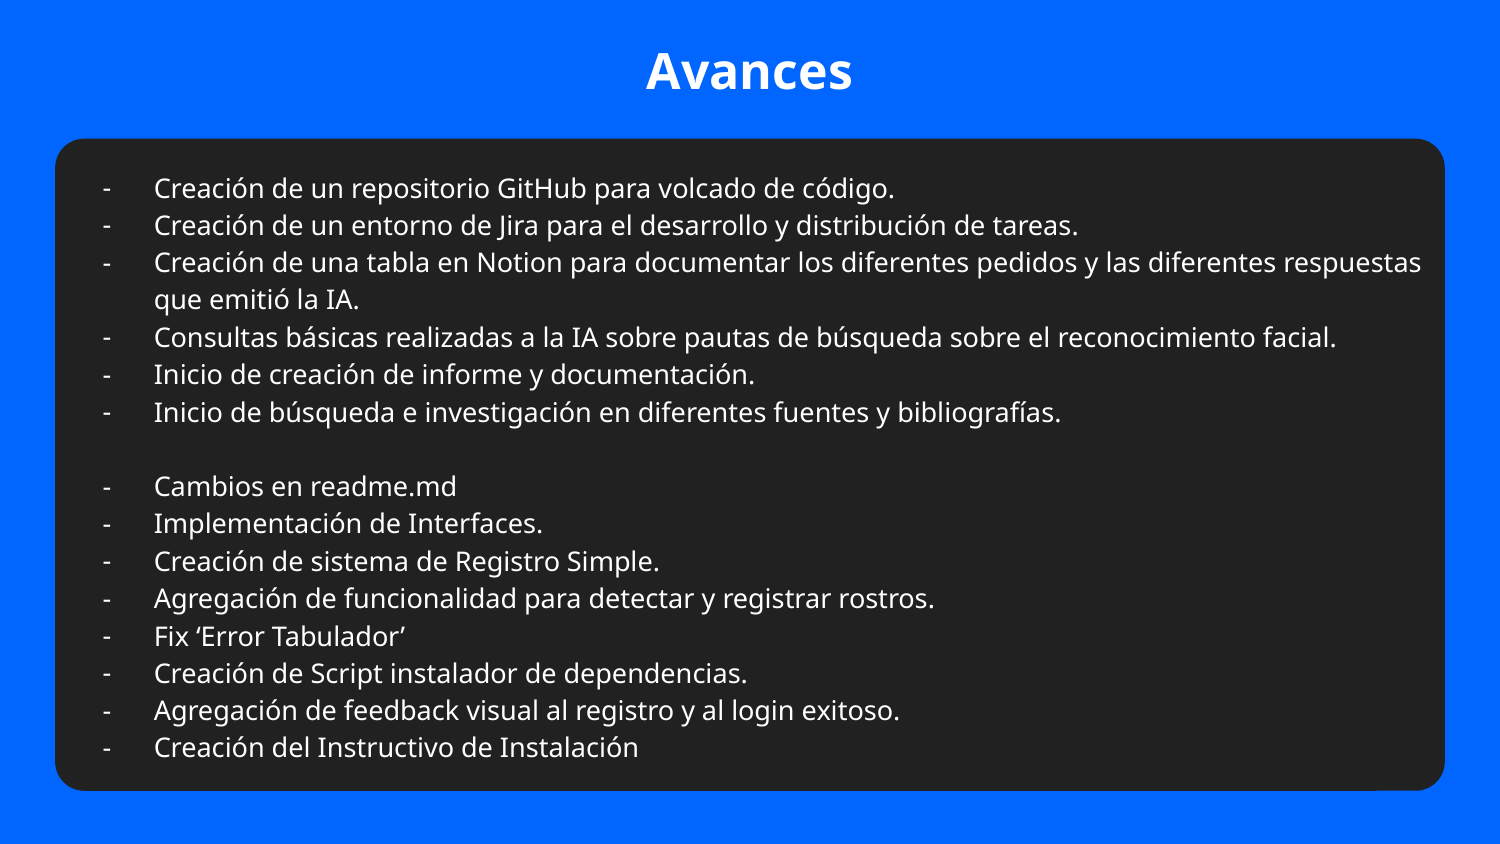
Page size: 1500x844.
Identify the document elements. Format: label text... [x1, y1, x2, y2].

text_box Creación de un repositorio GitHub para volcado de código. Creación de un entorno de Jira para el desarrollo y distribución de tareas. Creación de una tabla en Notion para documentar los diferentes pedidos y las diferentes respuestas que emitió la IA. Consultas básicas realizadas a la IA sobre pautas de búsqueda sobre el reconocimiento facial. Inicio de creación de informe y documentación. Inicio de búsqueda e investigación en diferentes fuentes y bibliografías. Cambios en readme.md Implementación de Interfaces. Creación de sistema de Registro Simple. Agregación de funcionalidad para detectar y registrar rostros. Fix ‘Error Tabulador’ Creación de Script instalador de dependencias. Agregación de feedback visual al registro y al login exitoso. Creación del Instructivo de Instalación [55, 138, 1445, 791]
text_box Avances [0, 0, 1500, 139]
